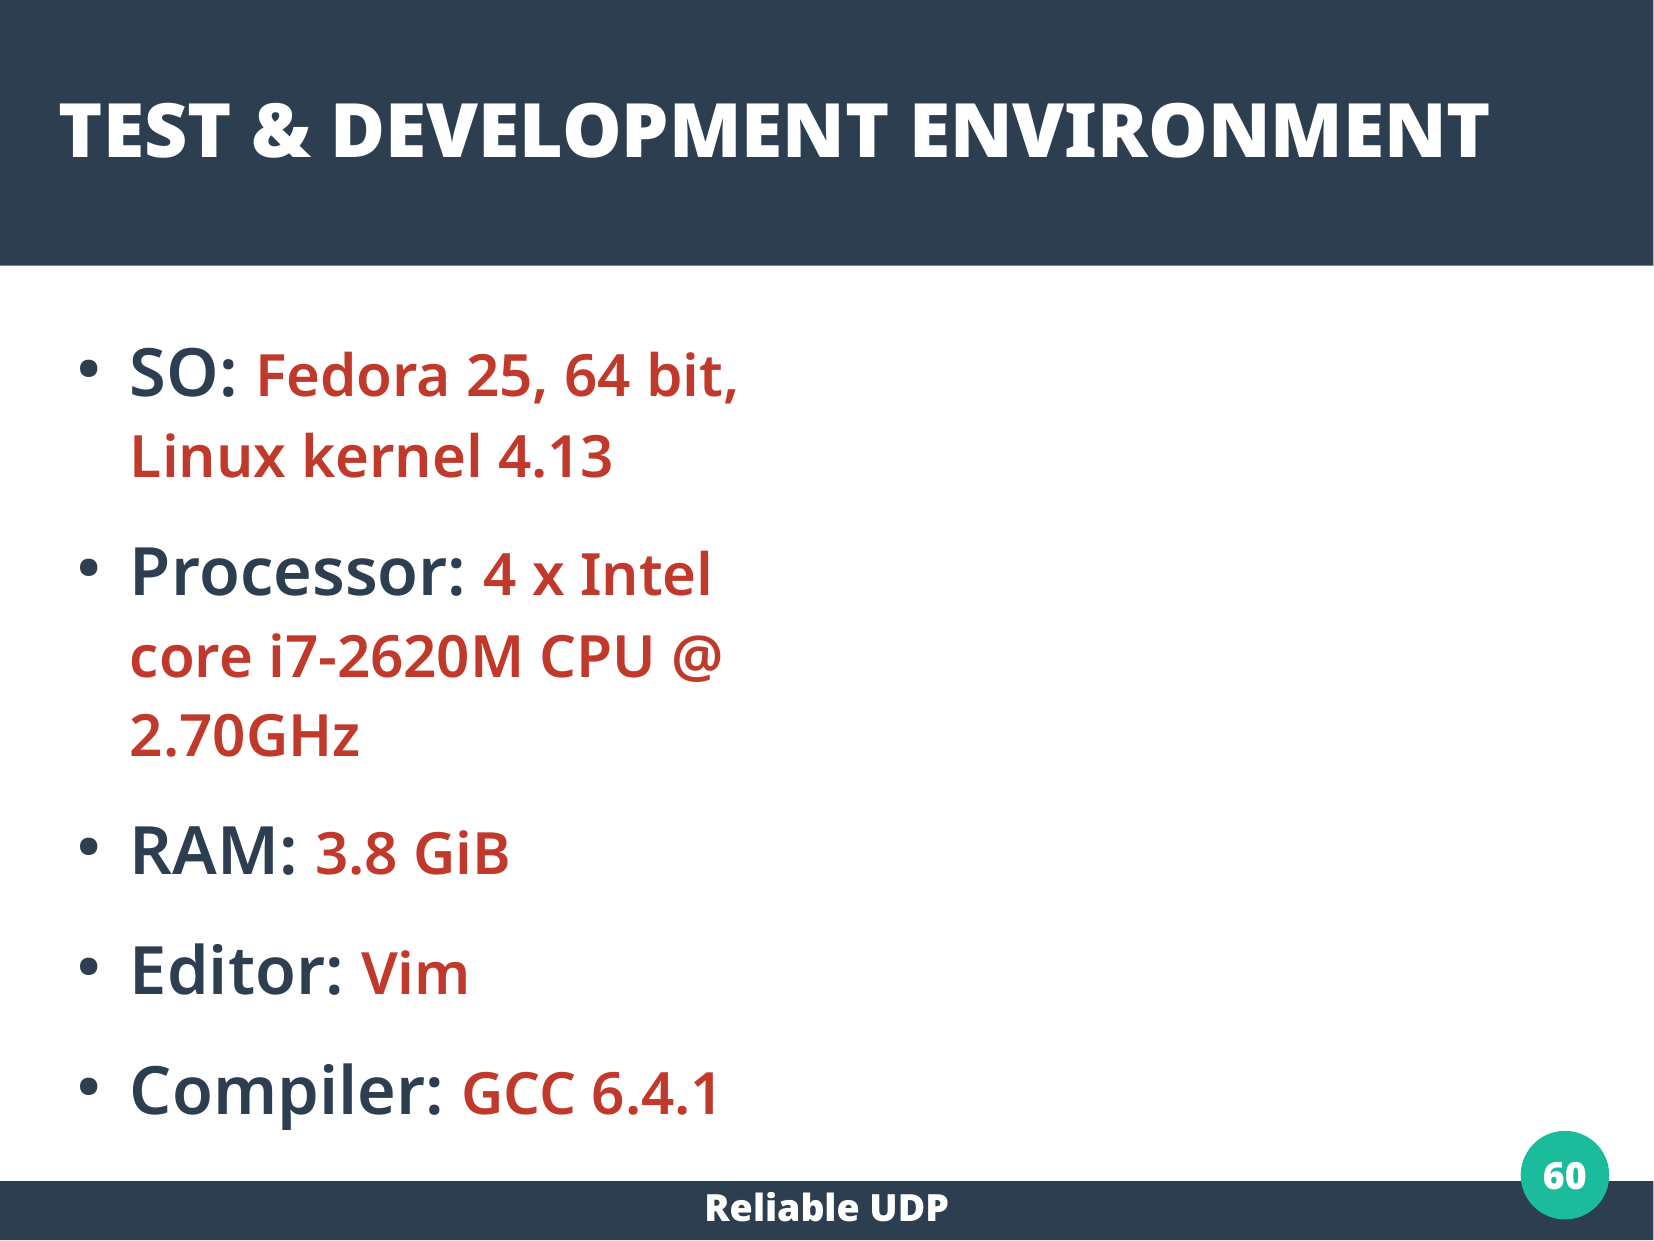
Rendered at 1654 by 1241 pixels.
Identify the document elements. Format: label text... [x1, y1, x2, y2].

list SO: Fedora 25, 64 bit, Linux kernel 4.13 Processor: 4 x Intel core i7-2620M CPU @ 2.70GHz RAM: 3.8 GiB Editor: Vim Compiler: GCC 6.4.1 [59, 324, 809, 1152]
title TEST & DEVELOPMENT ENVIRONMENT [59, 49, 1595, 207]
